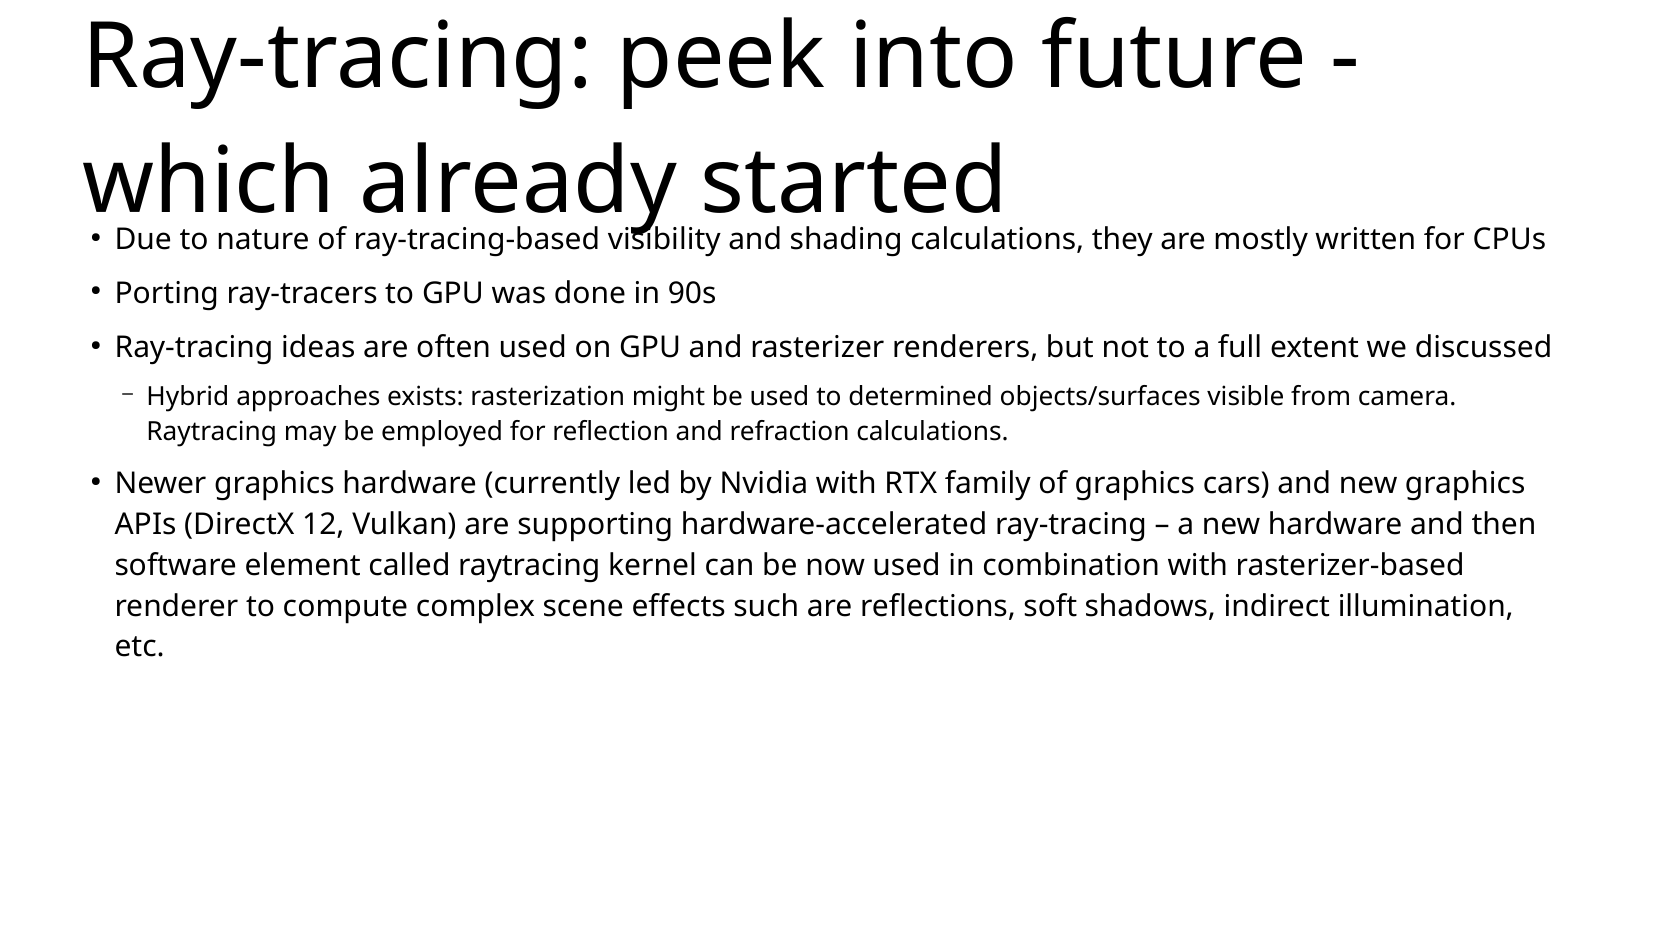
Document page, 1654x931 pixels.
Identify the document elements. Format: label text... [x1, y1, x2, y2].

title Ray-tracing: peek into future - which already started [82, 0, 1571, 217]
list Due to nature of ray-tracing-based visibility and shading calculations, they are mostly written for CPUs Porting ray-tracers to GPU was done in 90s Ray-tracing ideas are often used on GPU and rasterizer renderers, but not to a full extent we discussed Hybrid approaches exists: rasterization might be used to determined objects/surfaces visible from camera. Raytracing may be employed for reflection and refraction calculations. Newer graphics hardware (currently led by Nvidia with RTX family of graphics cars) and new graphics APIs (DirectX 12, Vulkan) are supporting hardware-accelerated ray-tracing – a new hardware and then software element called raytracing kernel can be now used in combination with rasterizer-based renderer to compute complex scene effects such are reflections, soft shadows, indirect illumination, etc. [82, 217, 1571, 758]
